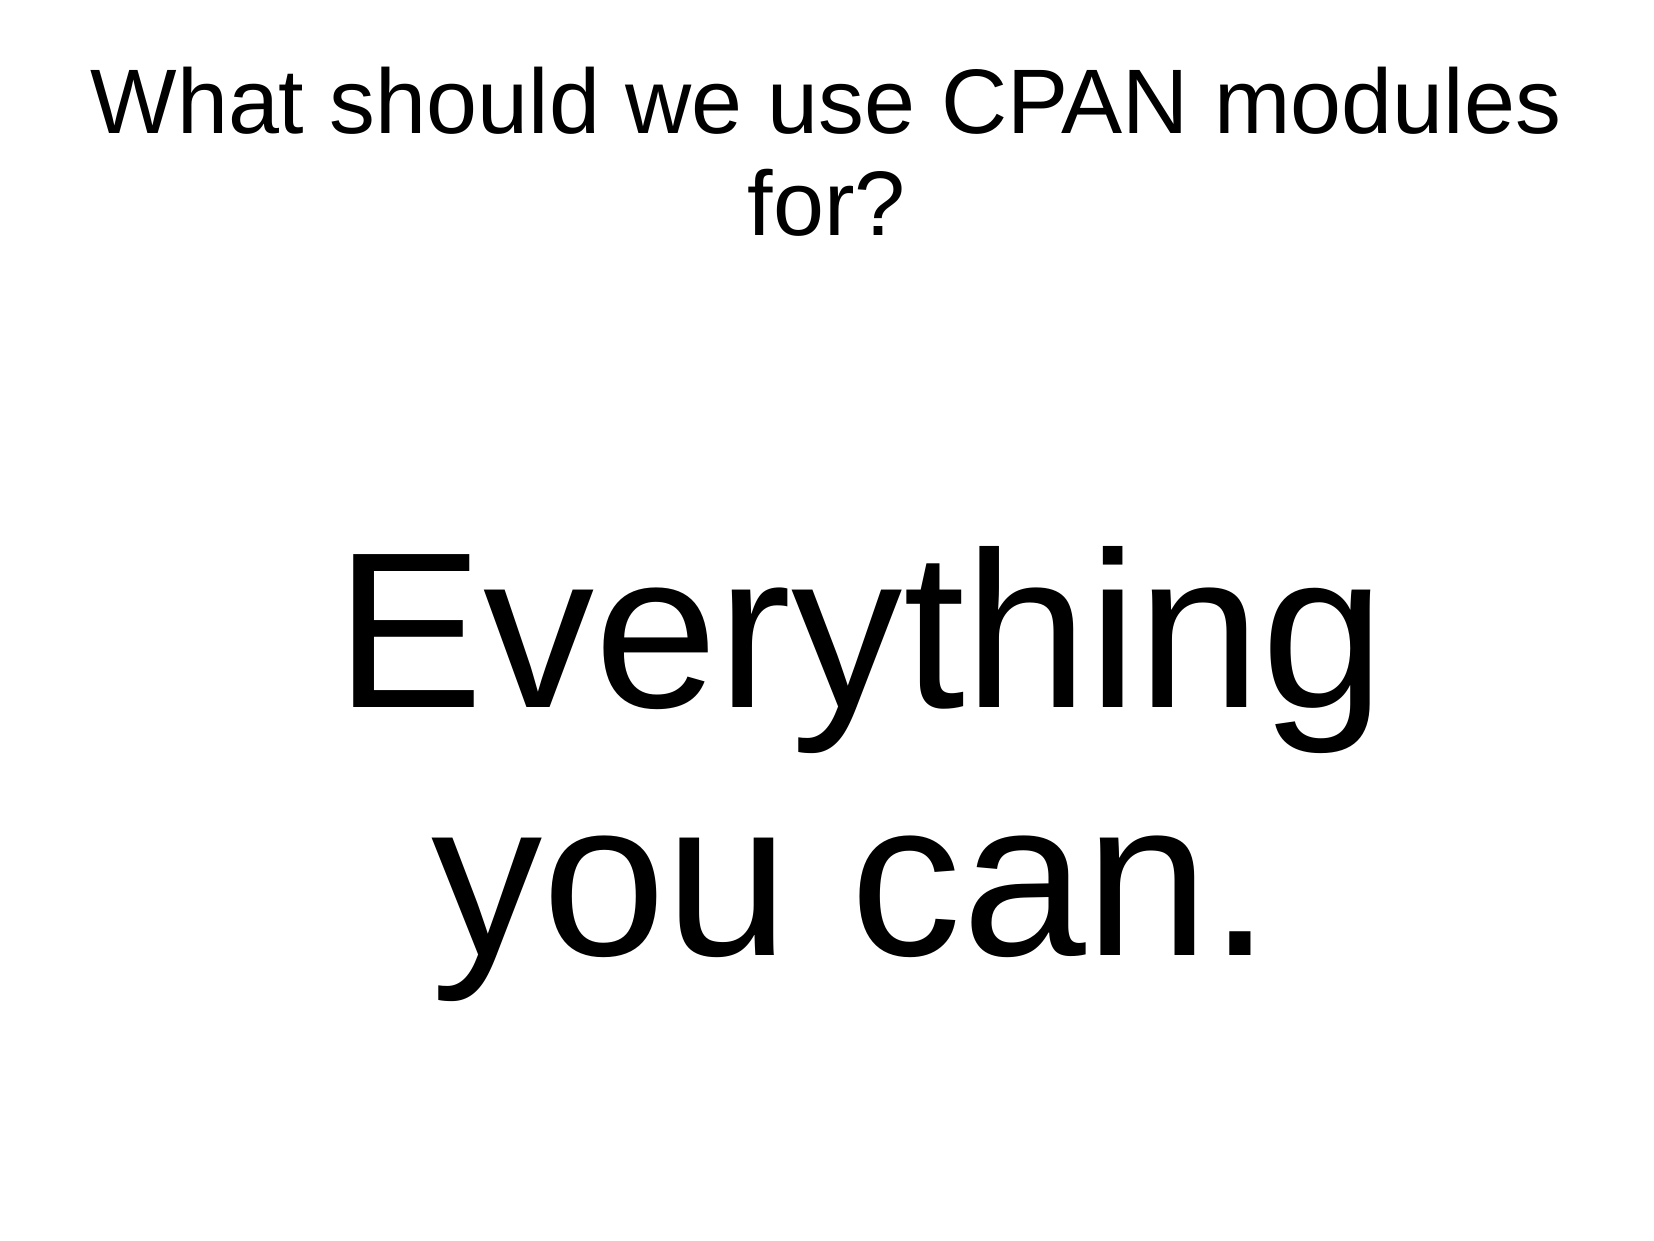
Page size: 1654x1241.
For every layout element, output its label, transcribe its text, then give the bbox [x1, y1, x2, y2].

title What should we use CPAN modules for? [82, 49, 1571, 257]
list Everything you can. [82, 290, 1571, 1010]
